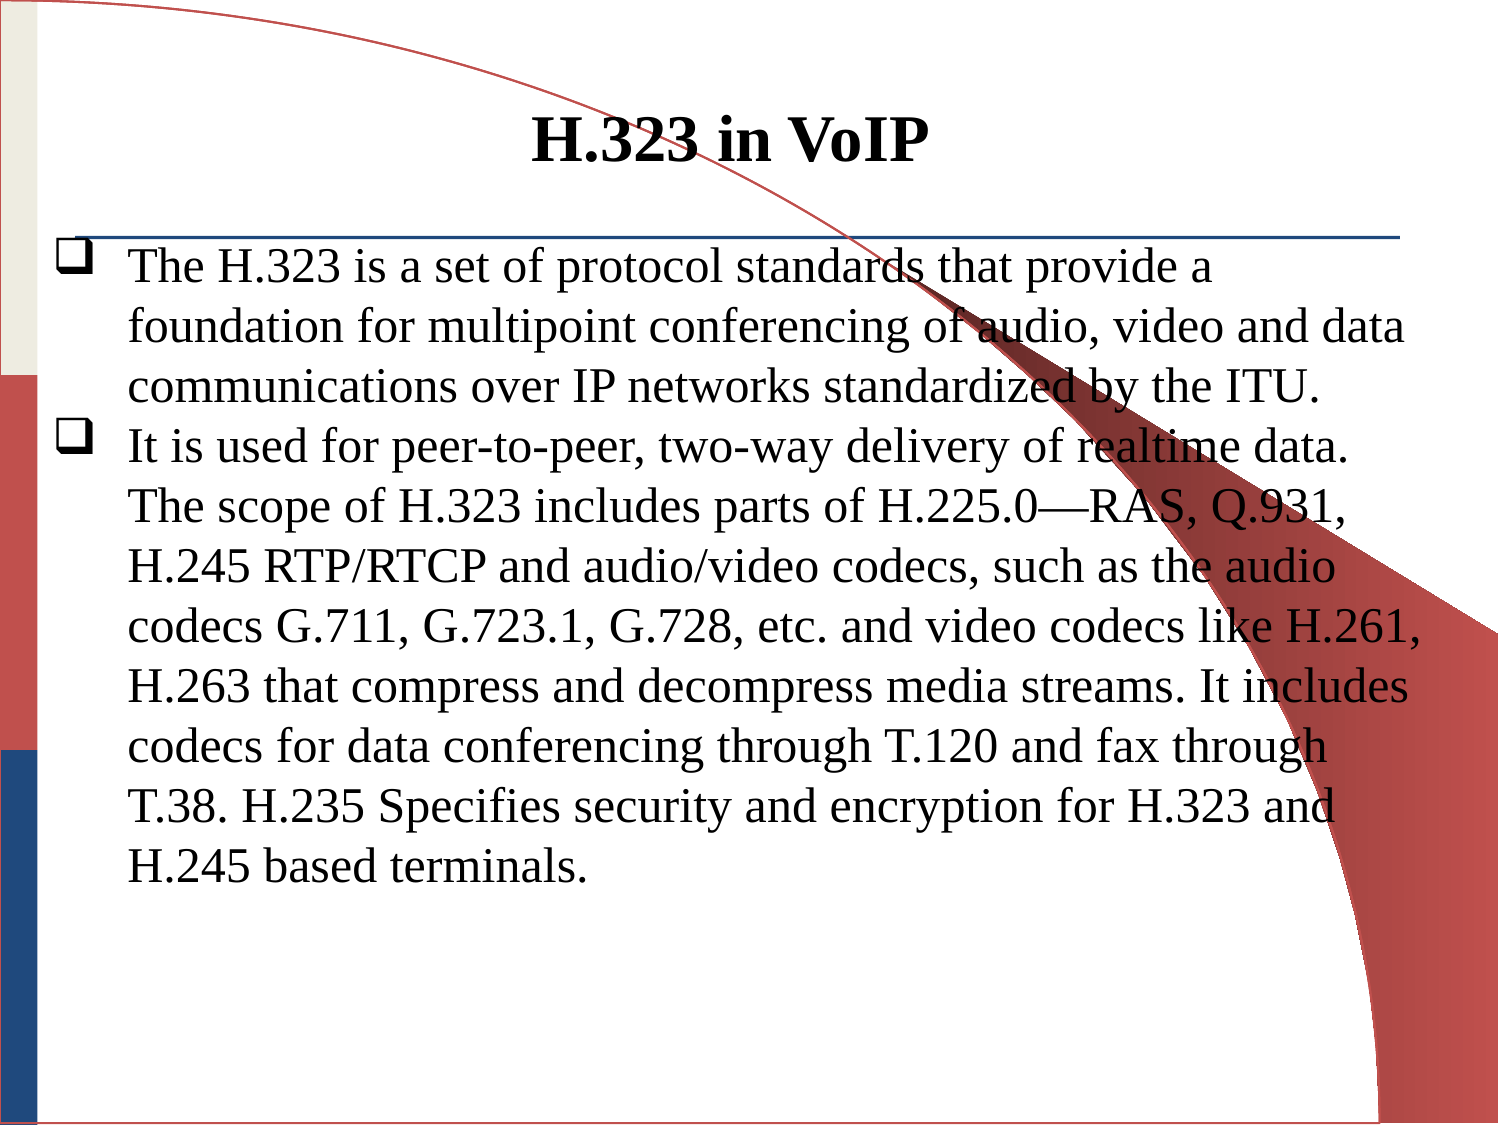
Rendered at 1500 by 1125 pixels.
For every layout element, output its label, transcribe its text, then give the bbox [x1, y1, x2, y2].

text_box H.323 in VoIP [62, 87, 1400, 183]
text_box The H.323 is a set of protocol standards that provide a foundation for multipoint conferencing of audio, video and data communications over IP networks standardized by the ITU. It is used for peer-to-peer, two-way delivery of realtime data. The scope of H.323 includes parts of H.225.0—RAS, Q.931, H.245 RTP/RTCP and audio/video codecs, such as the audio codecs G.711, G.723.1, G.728, etc. and video codecs like H.261, H.263 that compress and decompress media streams. It includes codecs for data conferencing through T.120 and fax through T.38. H.235 Specifies security and encryption for H.323 and H.245 based terminals. [37, 224, 1438, 925]
